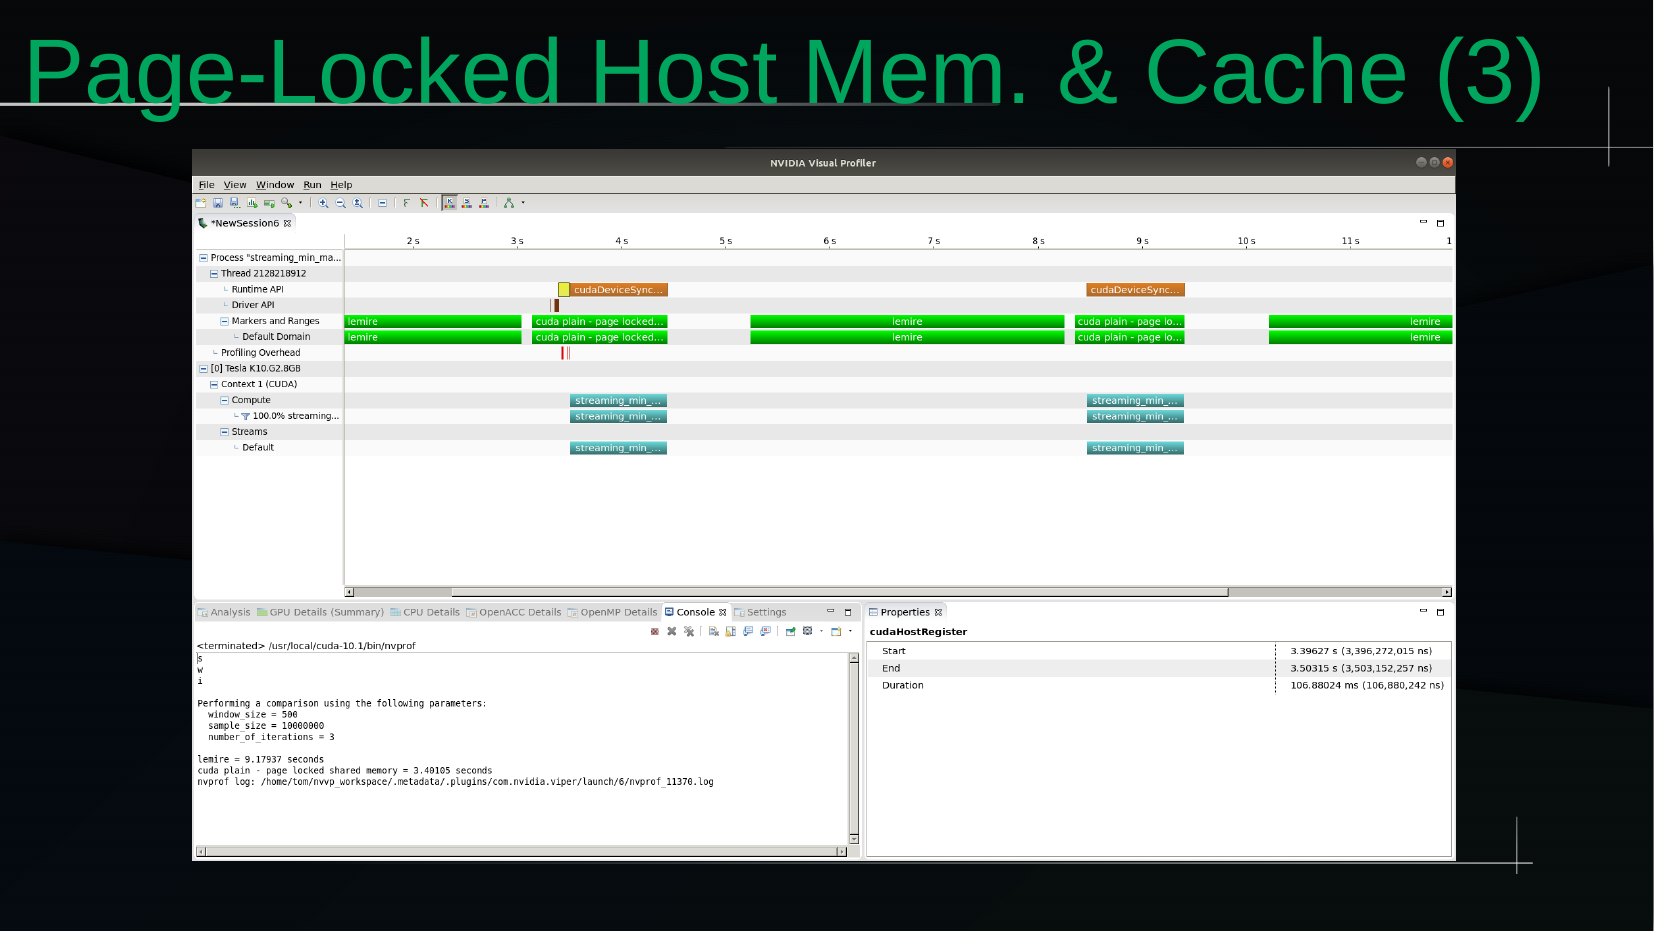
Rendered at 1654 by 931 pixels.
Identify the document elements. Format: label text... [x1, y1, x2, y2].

title Page-Locked Host Mem. & Cache (3) [23, 11, 1589, 119]
picture [0, 0, 1654, 931]
